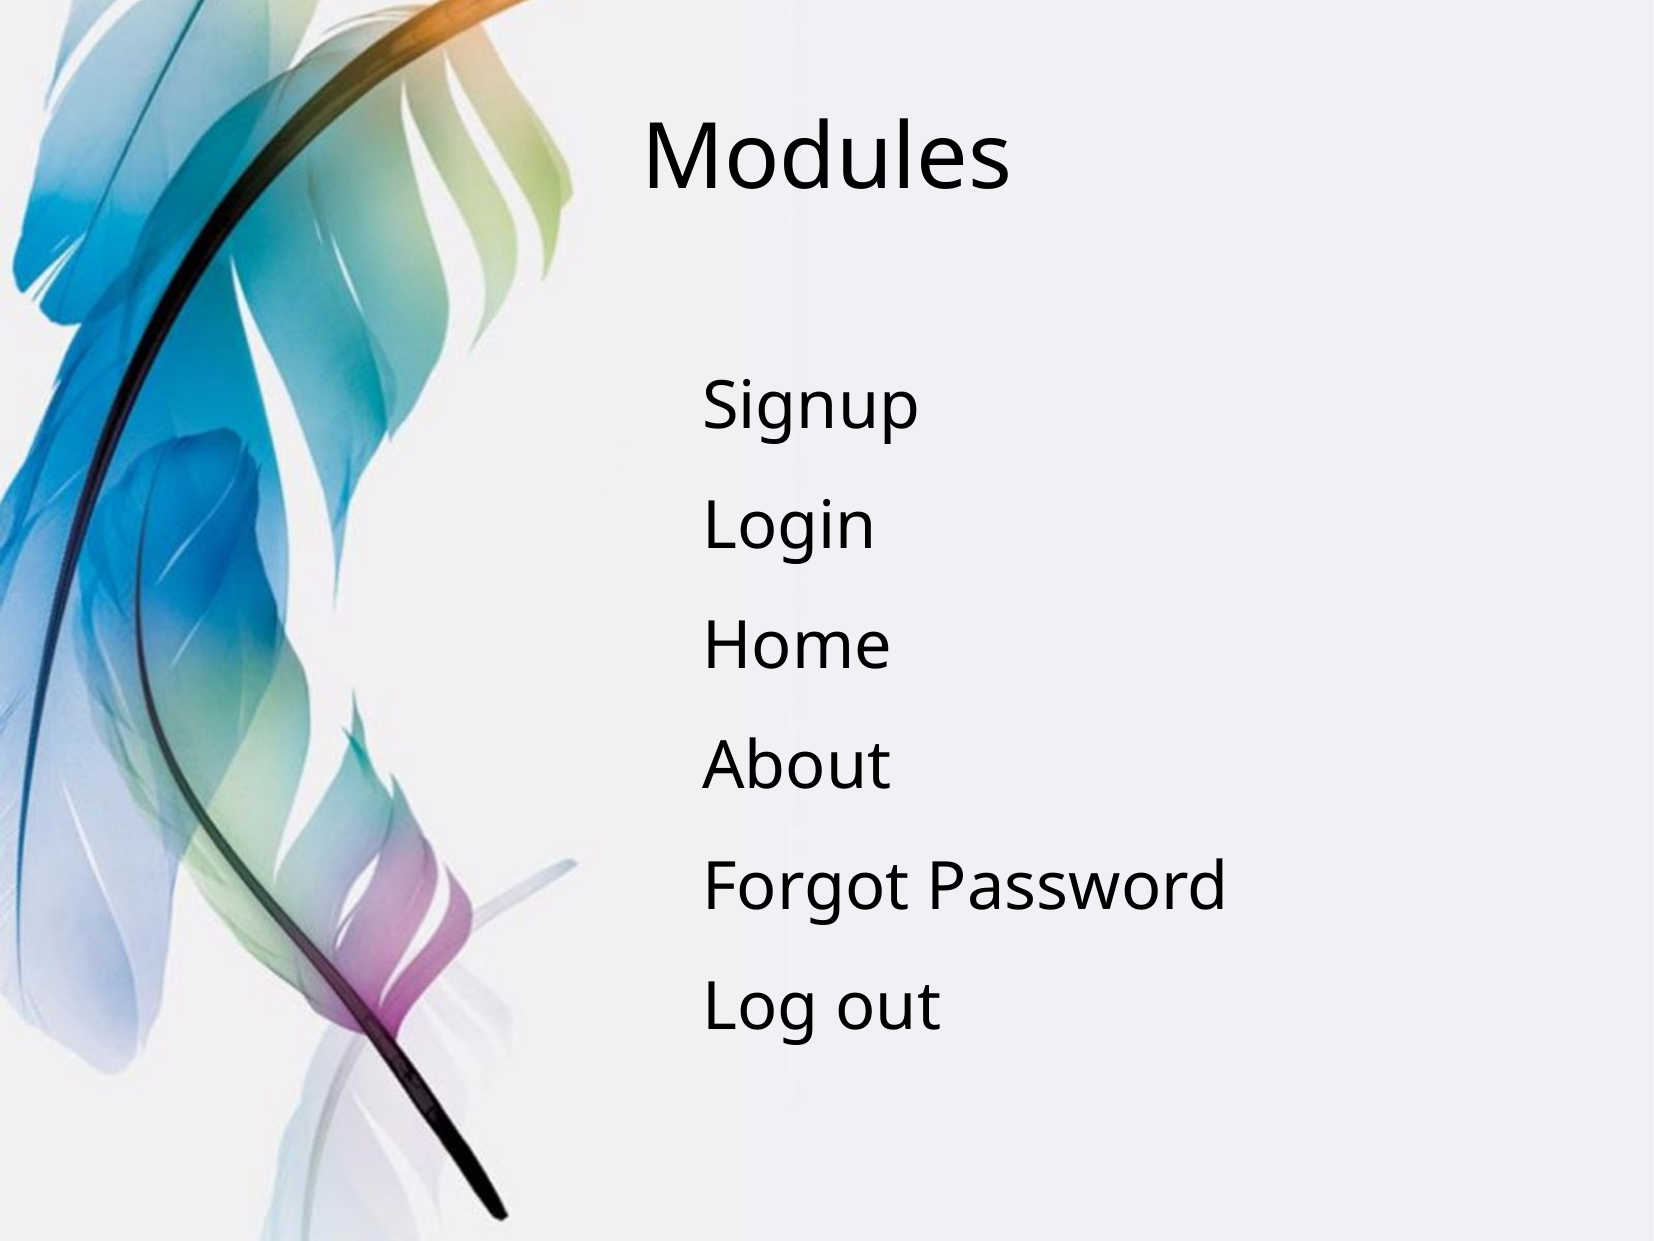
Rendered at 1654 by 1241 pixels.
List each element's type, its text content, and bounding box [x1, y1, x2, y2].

list Signup Login Home About Forgot Password Log out [702, 356, 1654, 1054]
picture [0, 0, 1654, 1241]
title Modules [82, 49, 1571, 257]
